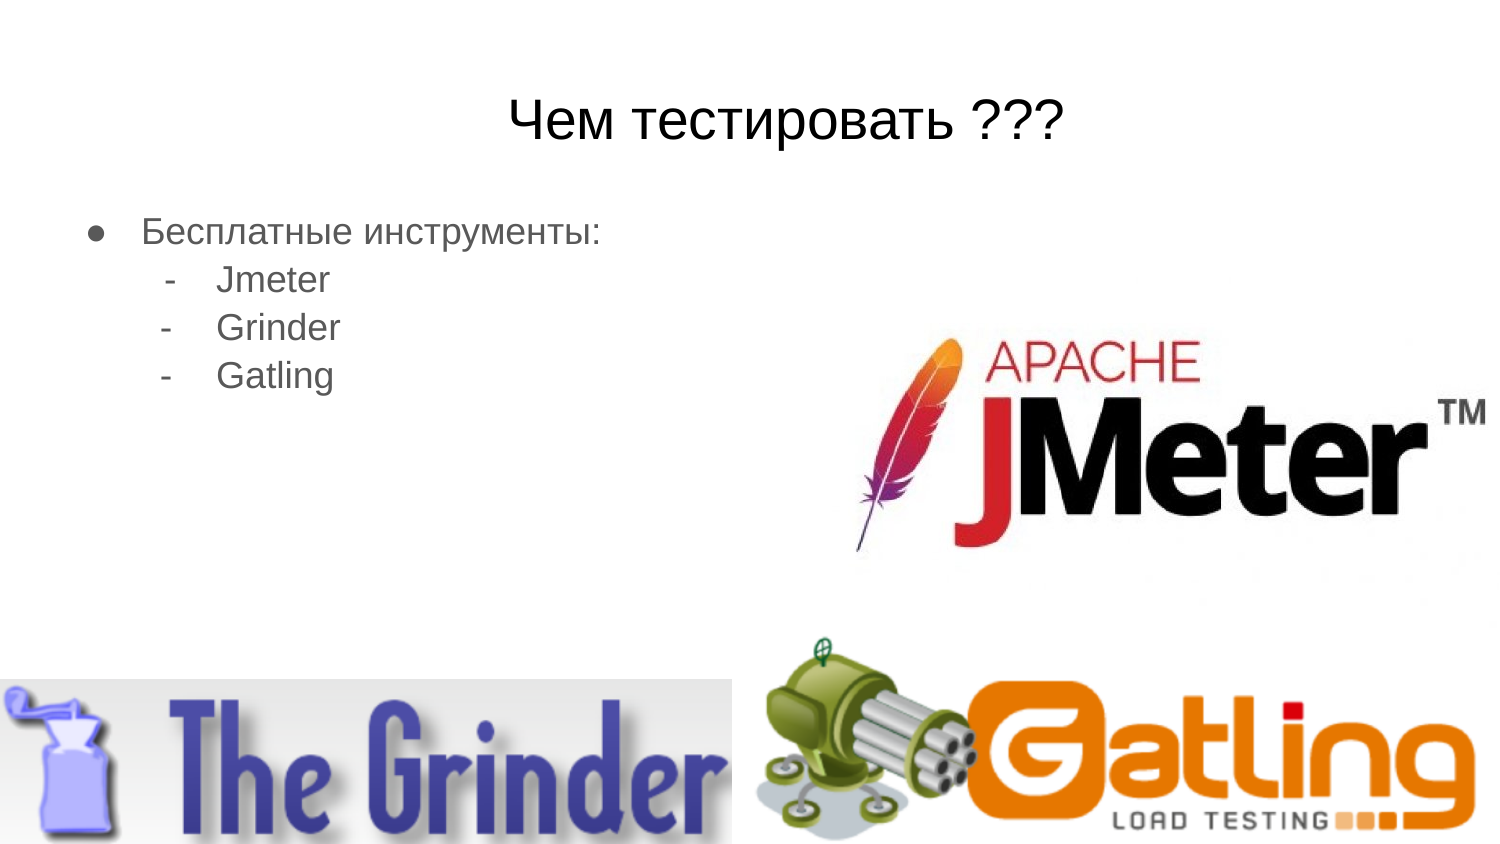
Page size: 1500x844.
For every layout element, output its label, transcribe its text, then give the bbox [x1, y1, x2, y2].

list Бесплатные инструменты: Jmeter Grinder Gatling [51, 189, 1449, 750]
title Чем тестировать ??? [51, 72, 1449, 167]
picture [0, 679, 732, 844]
picture [750, 261, 1500, 844]
